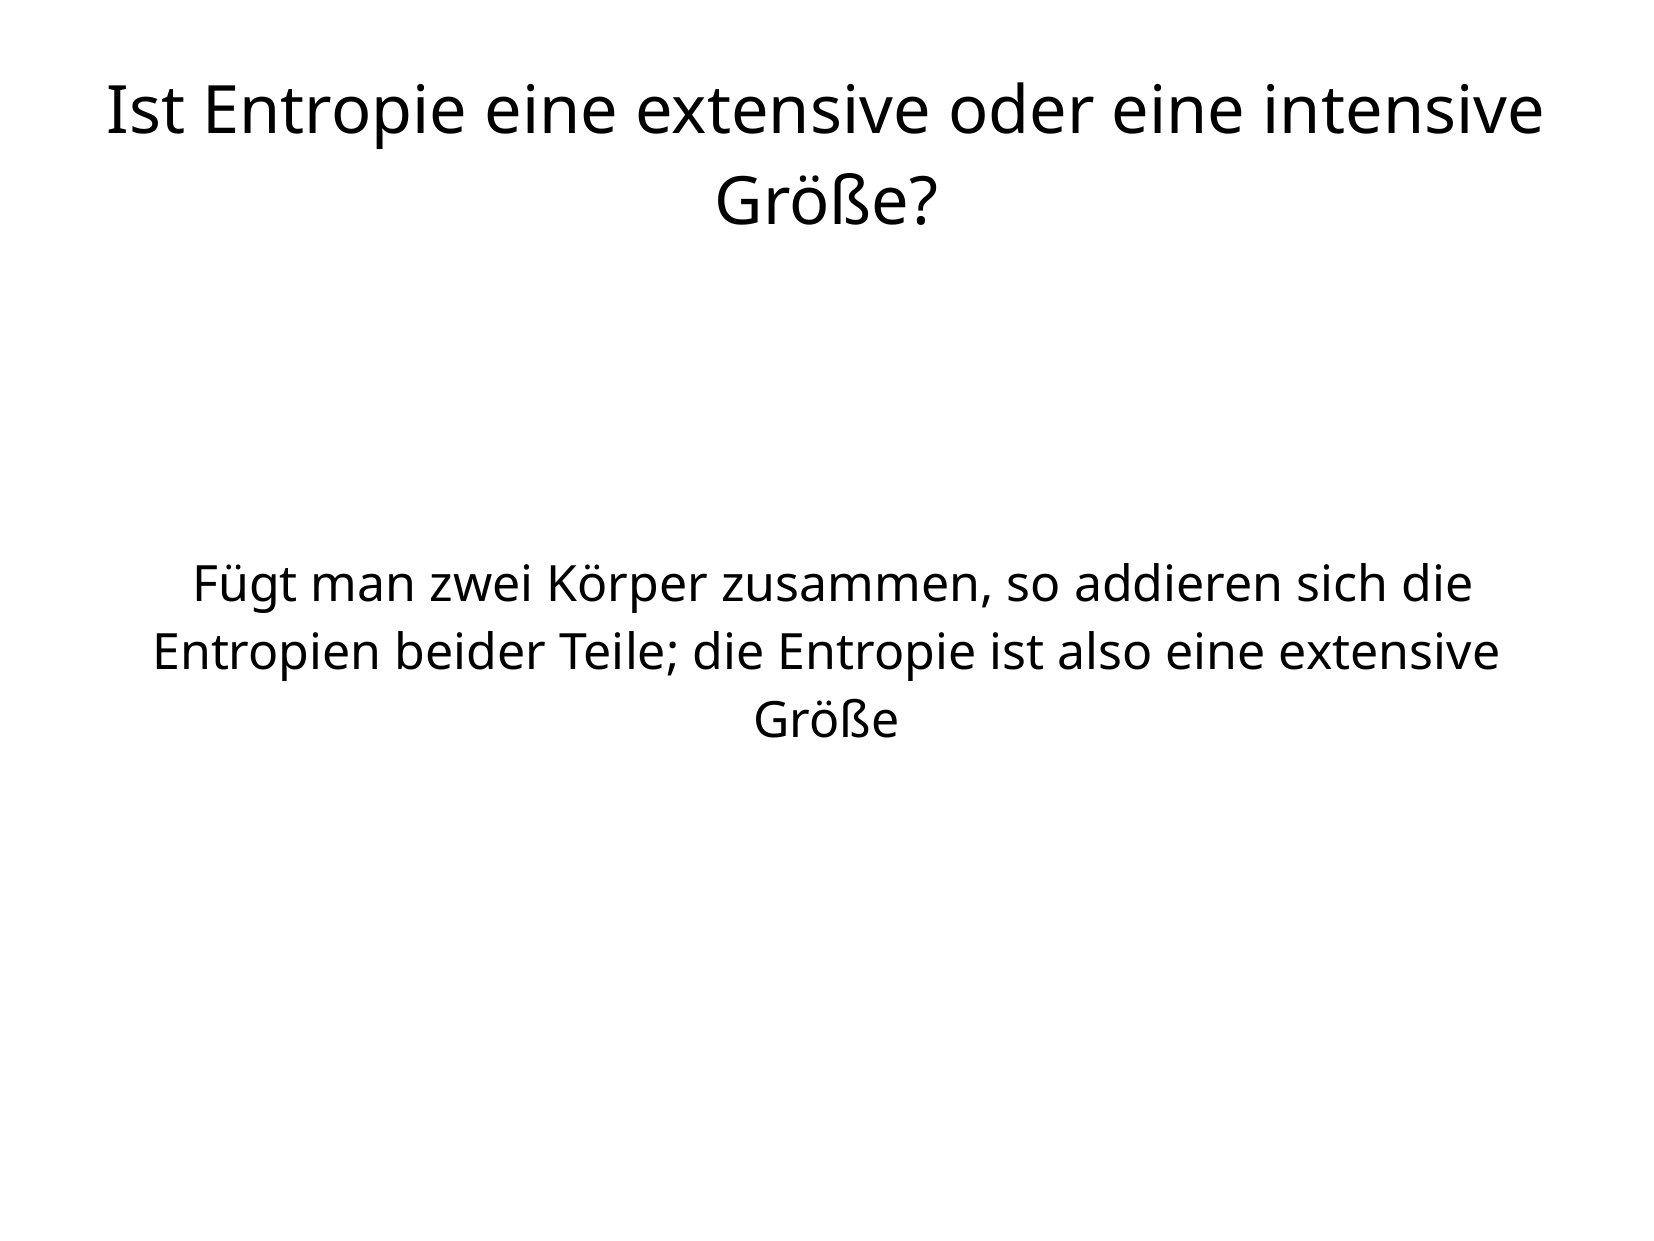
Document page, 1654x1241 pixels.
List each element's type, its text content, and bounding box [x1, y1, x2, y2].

title Ist Entropie eine extensive oder eine intensive Größe? [82, 49, 1571, 257]
subtitle Fügt man zwei Körper zusammen, so addieren sich die Entropien beider Teile; die Entropie ist also eine extensive Größe [82, 290, 1571, 1010]
